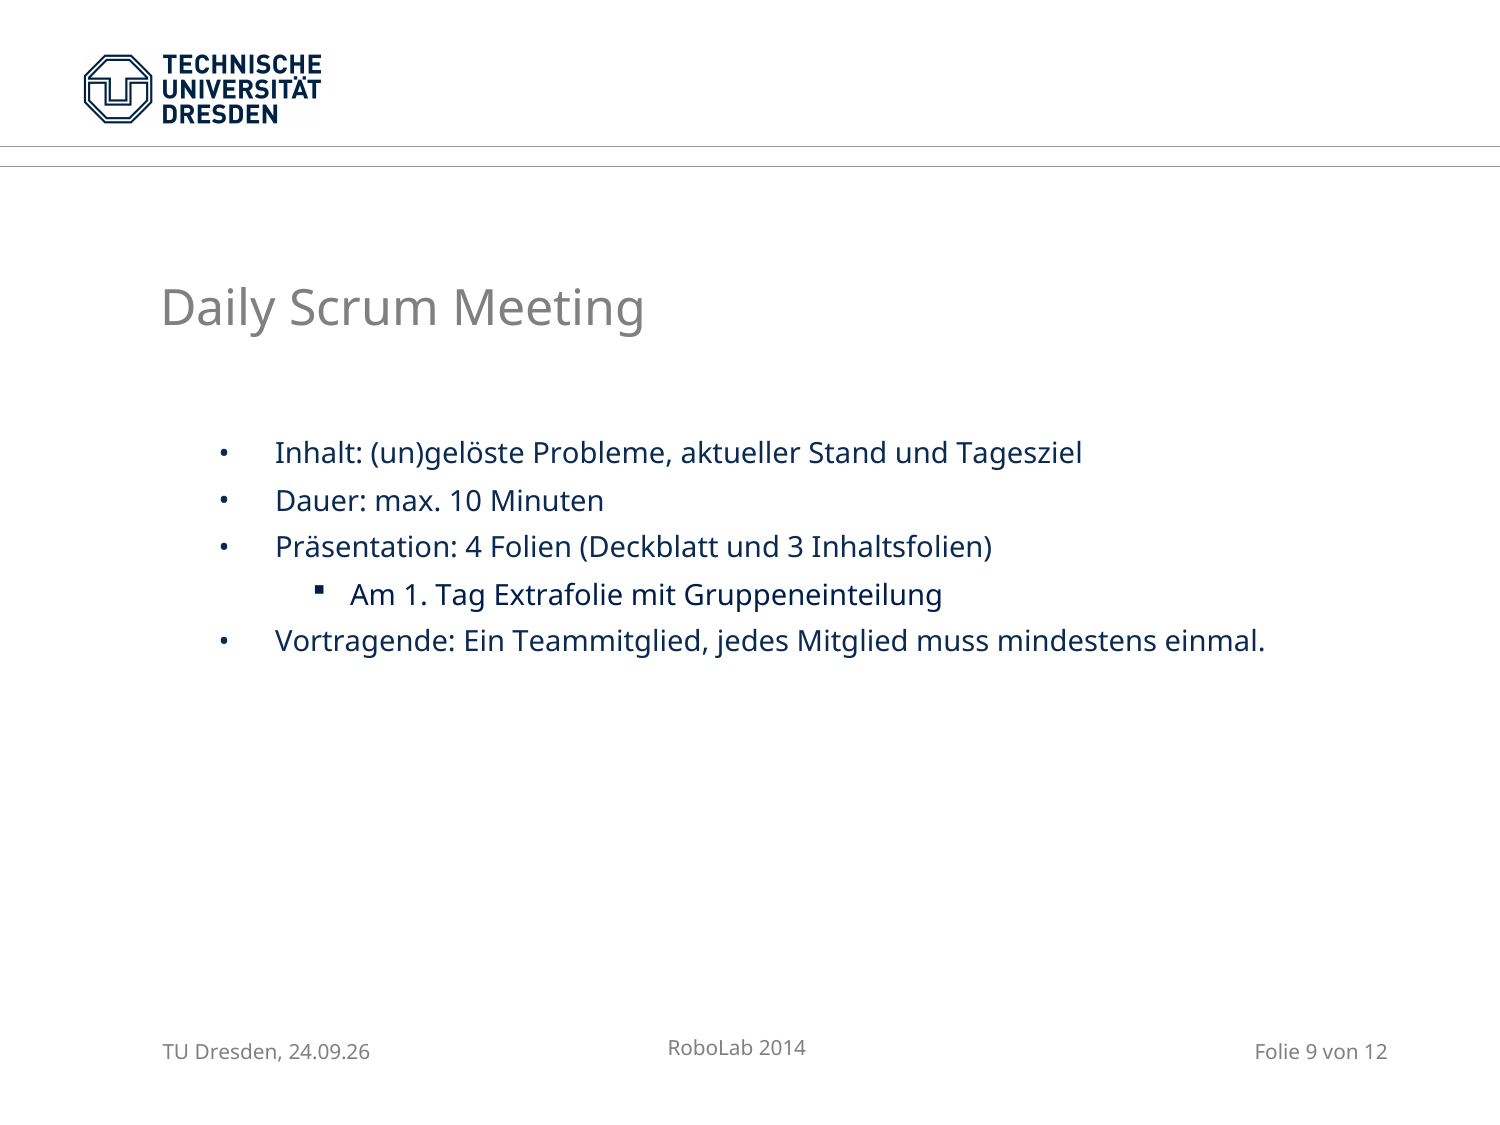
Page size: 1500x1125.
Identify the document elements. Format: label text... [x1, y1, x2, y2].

picture [83, 54, 321, 124]
title Daily Scrum Meeting [160, 238, 1392, 374]
list Inhalt: (un)gelöste Probleme, aktueller Stand und Tagesziel Dauer: max. 10 Minuten Präsentation: 4 Folien (Deckblatt und 3 Inhaltsfolien) Am 1. Tag Extrafolie mit Gruppeneinteilung Vortragende: Ein Teammitglied, jedes Mitglied muss mindestens einmal. [162, 425, 1388, 1016]
